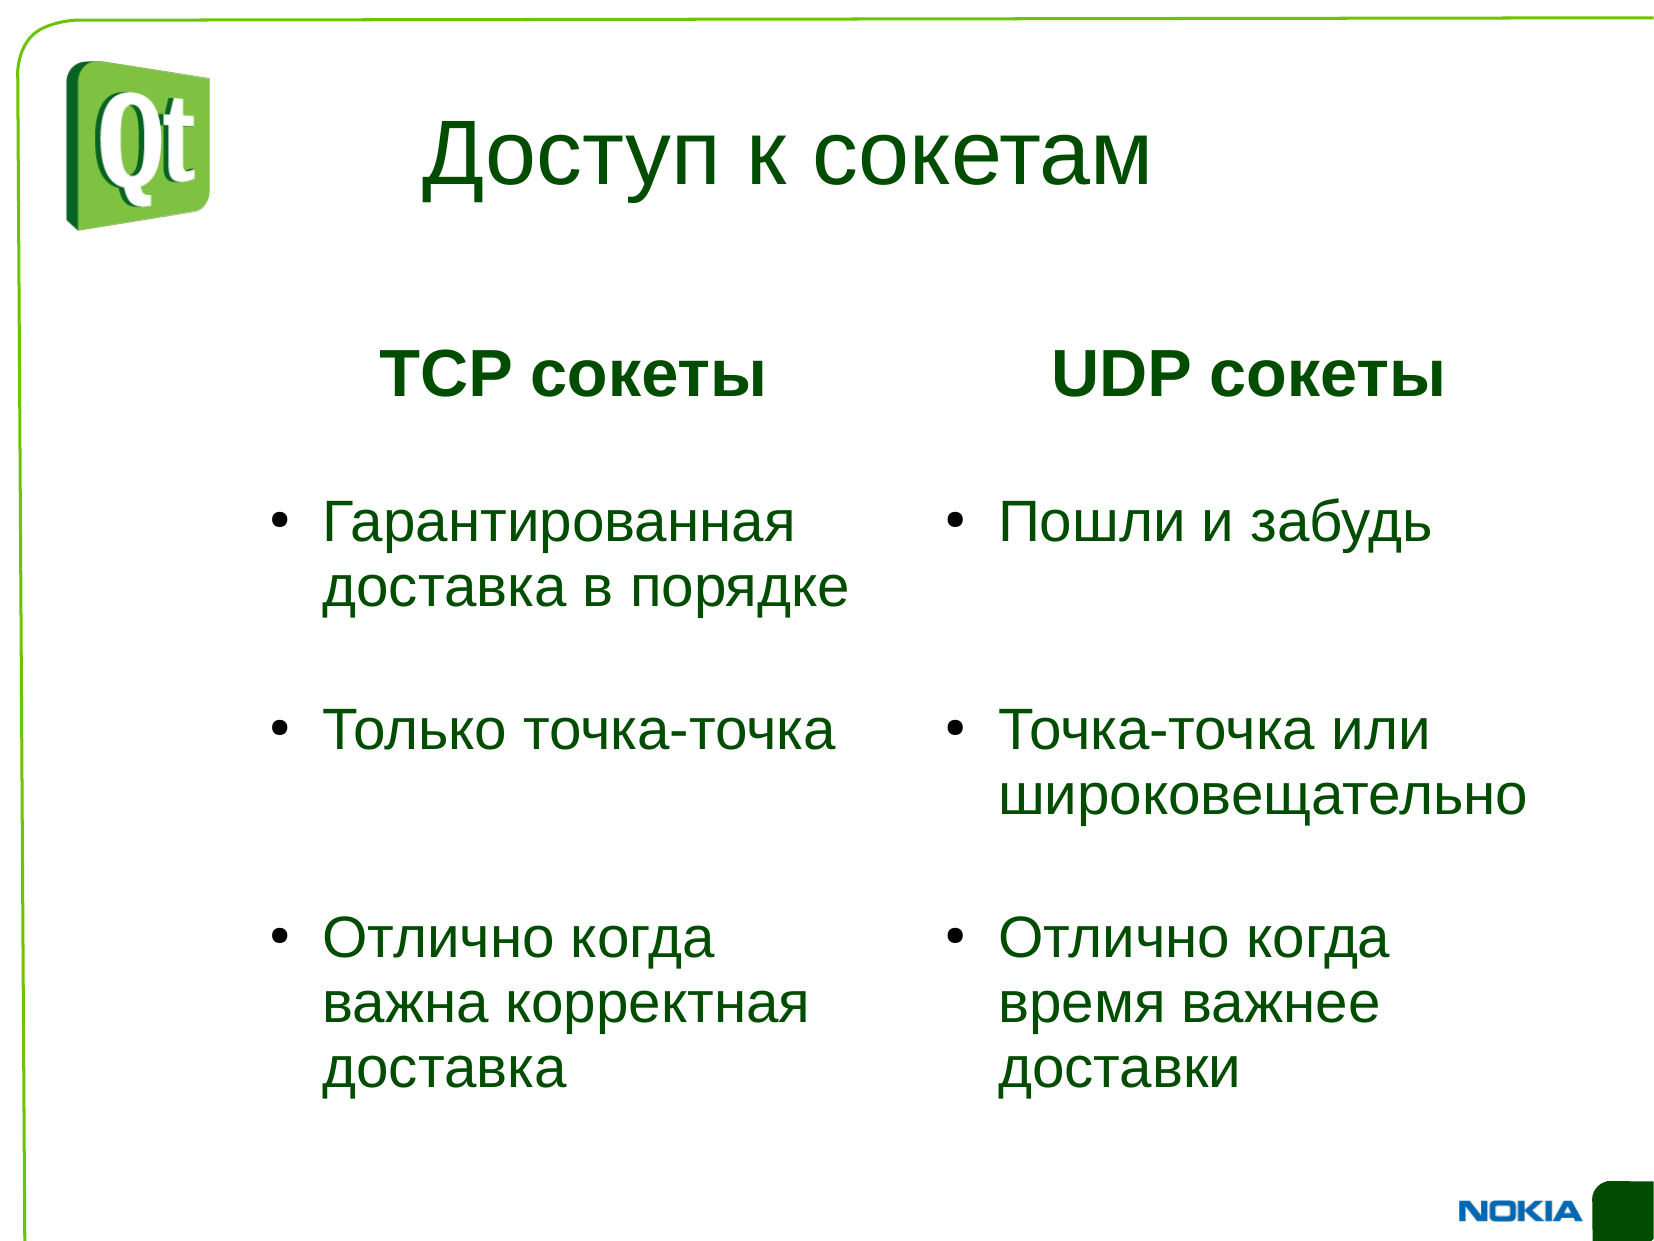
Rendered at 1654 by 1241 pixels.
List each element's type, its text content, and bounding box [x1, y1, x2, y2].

picture [66, 61, 210, 231]
title Доступ к сокетам [251, 49, 1327, 257]
list UDP сокеты Пошли и забудь Точка-точка или широковещательно Отлично когда время важнее доставки [927, 336, 1571, 1141]
picture [1459, 1200, 1583, 1222]
list TCP сокеты Гарантированная доставка в порядке Только точка-точка Отлично когда важна корректная доставка [251, 336, 895, 1156]
